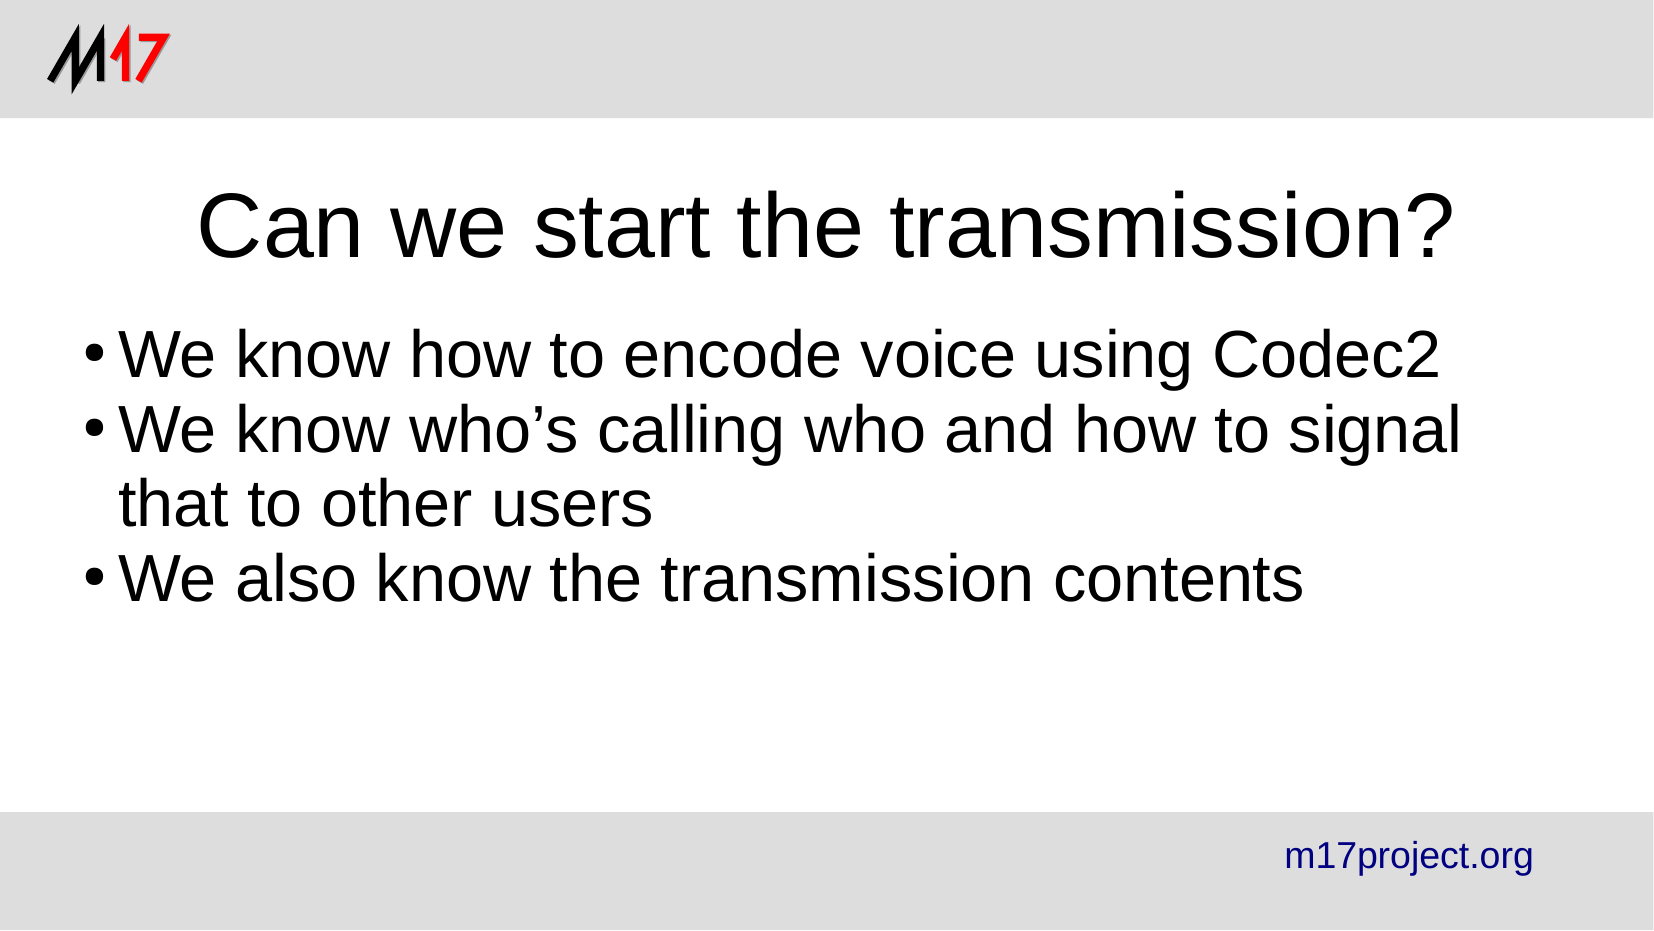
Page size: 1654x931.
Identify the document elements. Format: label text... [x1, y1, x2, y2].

picture [39, 16, 178, 102]
text_box [0, 812, 1654, 931]
text_box [0, 0, 1654, 119]
text_box m17project.org [1269, 826, 1654, 897]
subtitle We know how to encode voice using Codec2 We know who’s calling who and how to signal that to other users We also know the transmission contents [82, 316, 1571, 812]
title Can we start the transmission? [82, 147, 1571, 303]
